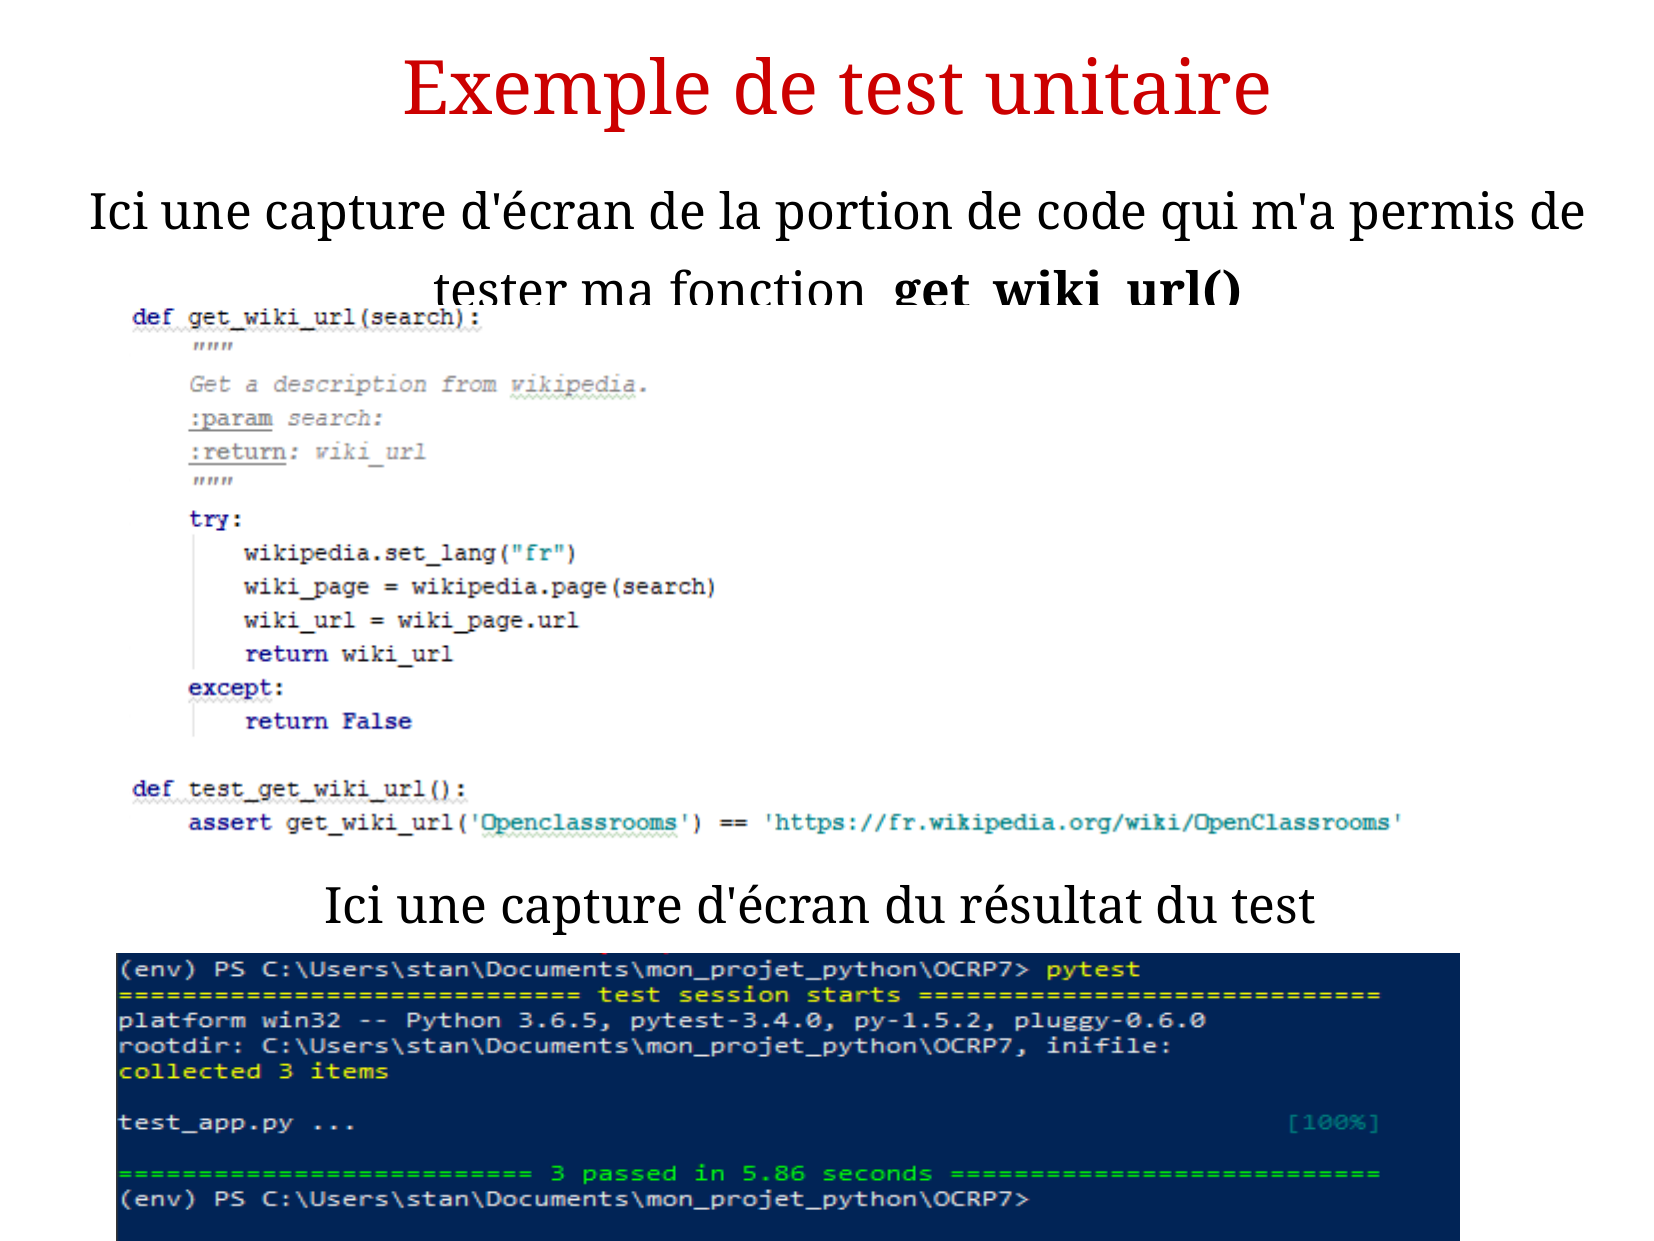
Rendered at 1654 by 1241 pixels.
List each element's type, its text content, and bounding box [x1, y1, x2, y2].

picture [129, 305, 1447, 727]
list Ici une capture d'écran du résultat du test [0, 727, 1654, 1241]
list Exemple de test unitaire Ici une capture d'écran de la portion de code qui m'a permis de tester ma fonction get_wiki_url() [53, 34, 1623, 727]
